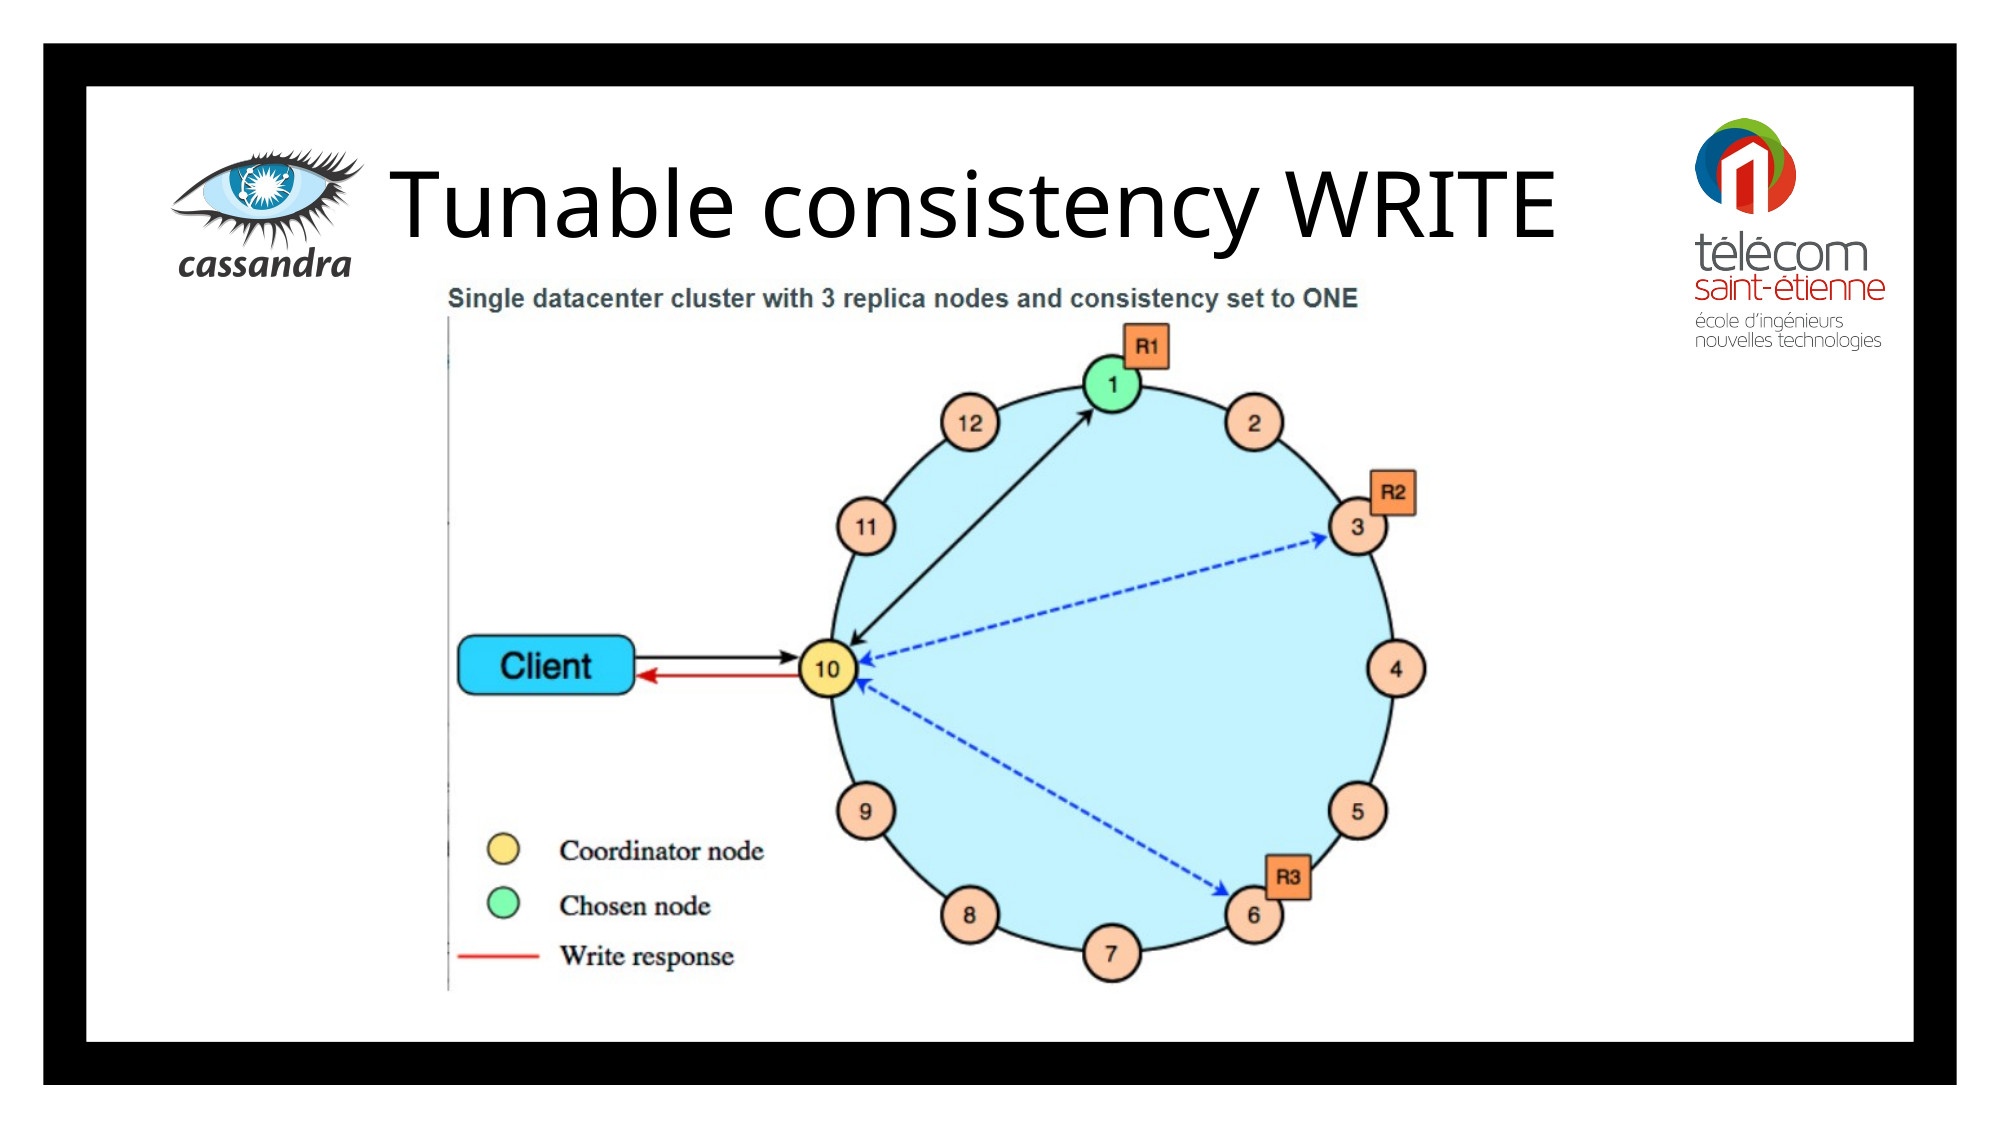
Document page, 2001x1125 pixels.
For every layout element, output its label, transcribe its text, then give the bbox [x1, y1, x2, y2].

title Tunable consistency WRITE [369, 138, 1849, 304]
picture [1695, 118, 1885, 351]
picture [436, 279, 1487, 1004]
picture [166, 144, 368, 280]
picture [1715, 134, 1730, 138]
